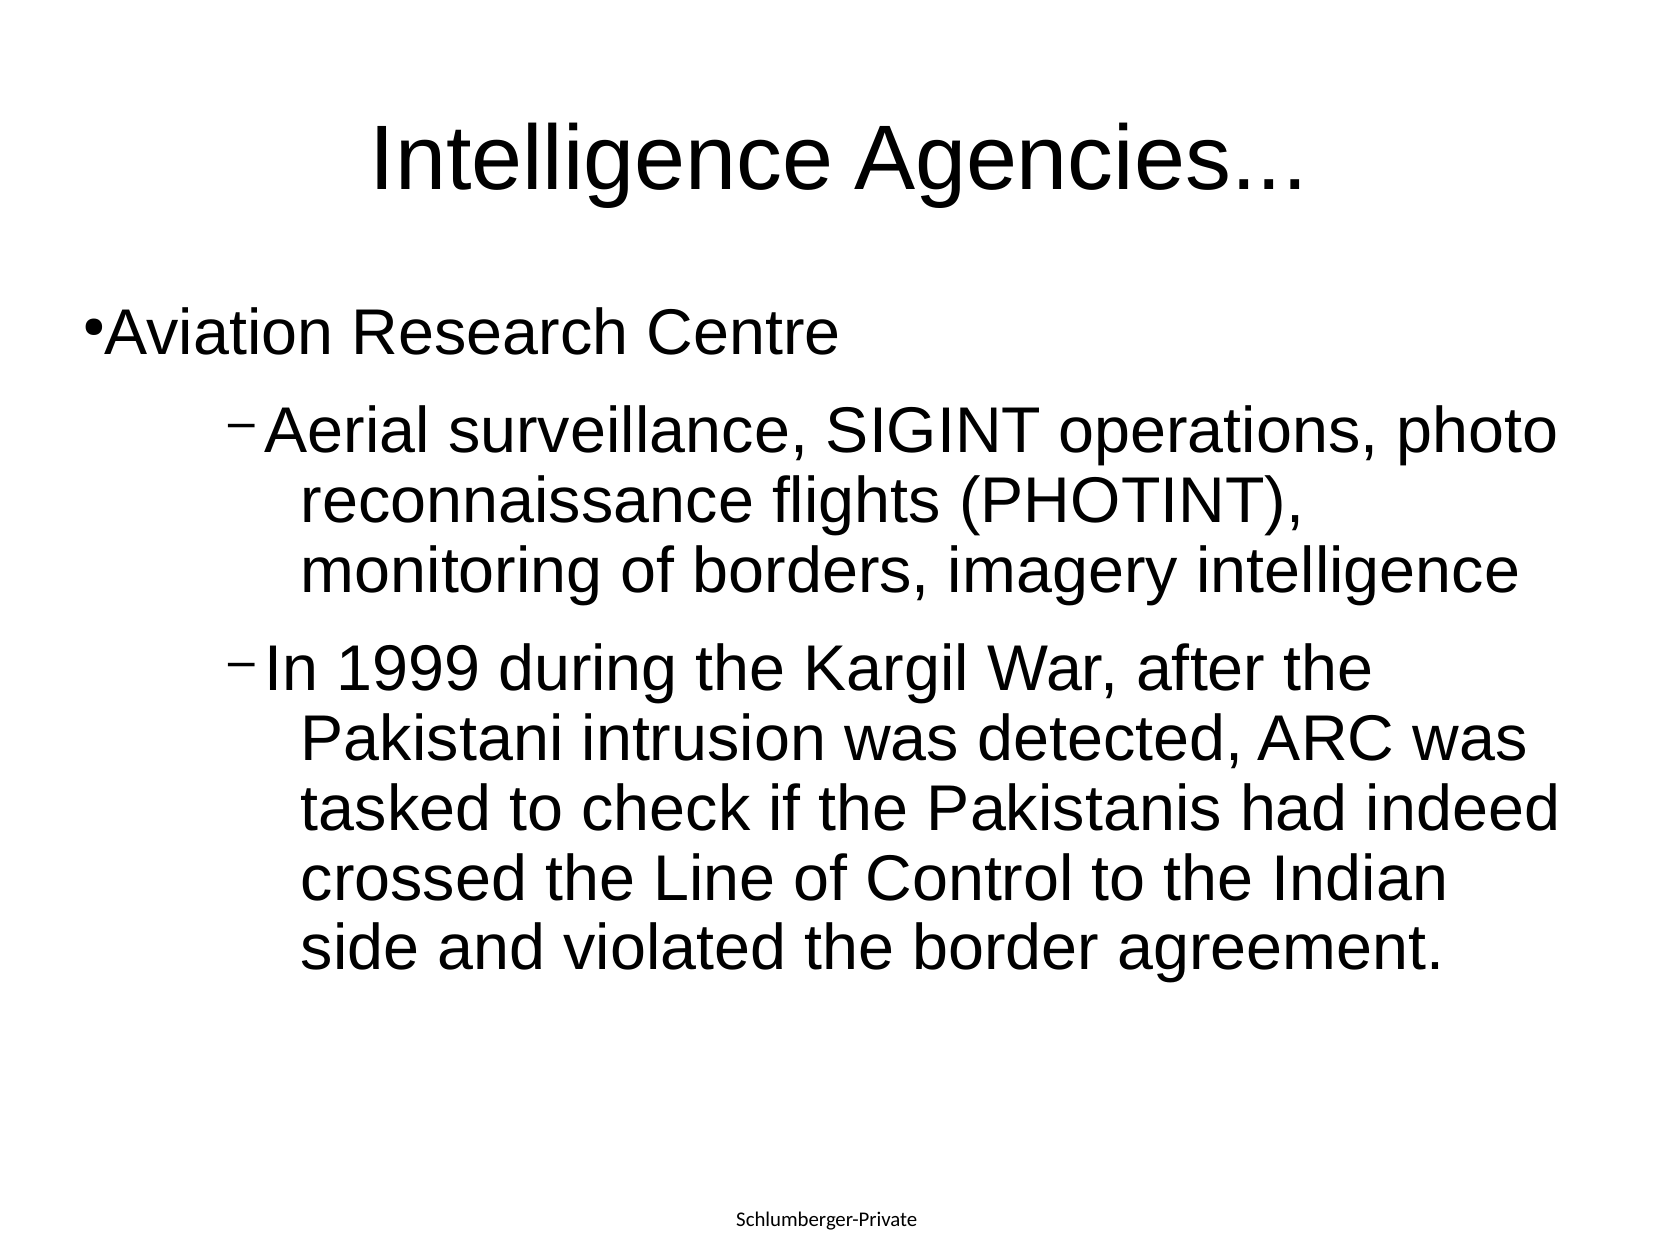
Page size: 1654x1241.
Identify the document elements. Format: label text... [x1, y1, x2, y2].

list Aviation Research Centre Aerial surveillance, SIGINT operations, photo reconnaissance flights (PHOTINT), monitoring of borders, imagery intelligence In 1999 during the Kargil War, after the Pakistani intrusion was detected, ARC was tasked to check if the Pakistanis had indeed crossed the Line of Control to the Indian side and violated the border agreement. [82, 290, 1571, 1010]
title Intelligence Agencies... [82, 49, 1571, 257]
